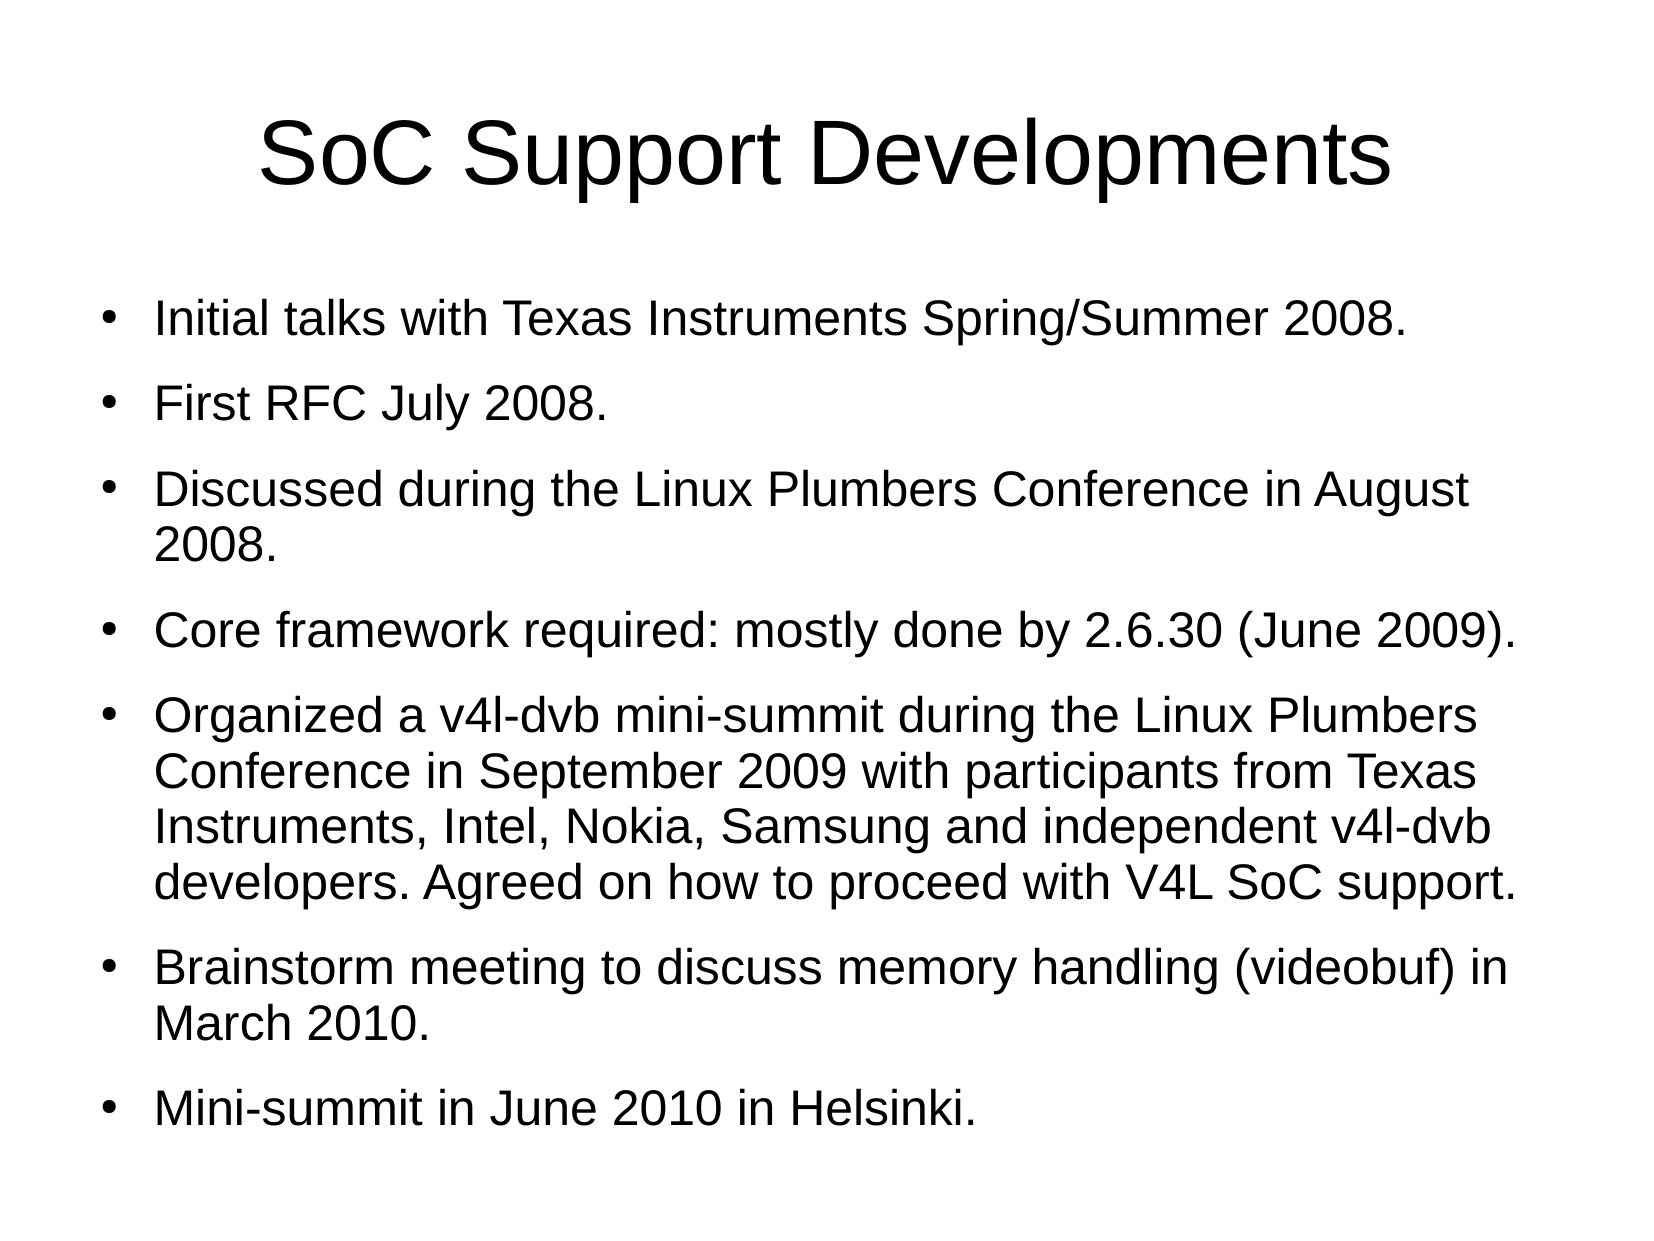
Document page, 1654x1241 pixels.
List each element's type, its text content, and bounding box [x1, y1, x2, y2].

list Initial talks with Texas Instruments Spring/Summer 2008. First RFC July 2008. Discussed during the Linux Plumbers Conference in August 2008. Core framework required: mostly done by 2.6.30 (June 2009). Organized a v4l-dvb mini-summit during the Linux Plumbers Conference in September 2009 with participants from Texas Instruments, Intel, Nokia, Samsung and independent v4l-dvb developers. Agreed on how to proceed with V4L SoC support. Brainstorm meeting to discuss memory handling (videobuf) in March 2010. Mini-summit in June 2010 in Helsinki. [82, 290, 1571, 1137]
title SoC Support Developments [82, 49, 1571, 257]
